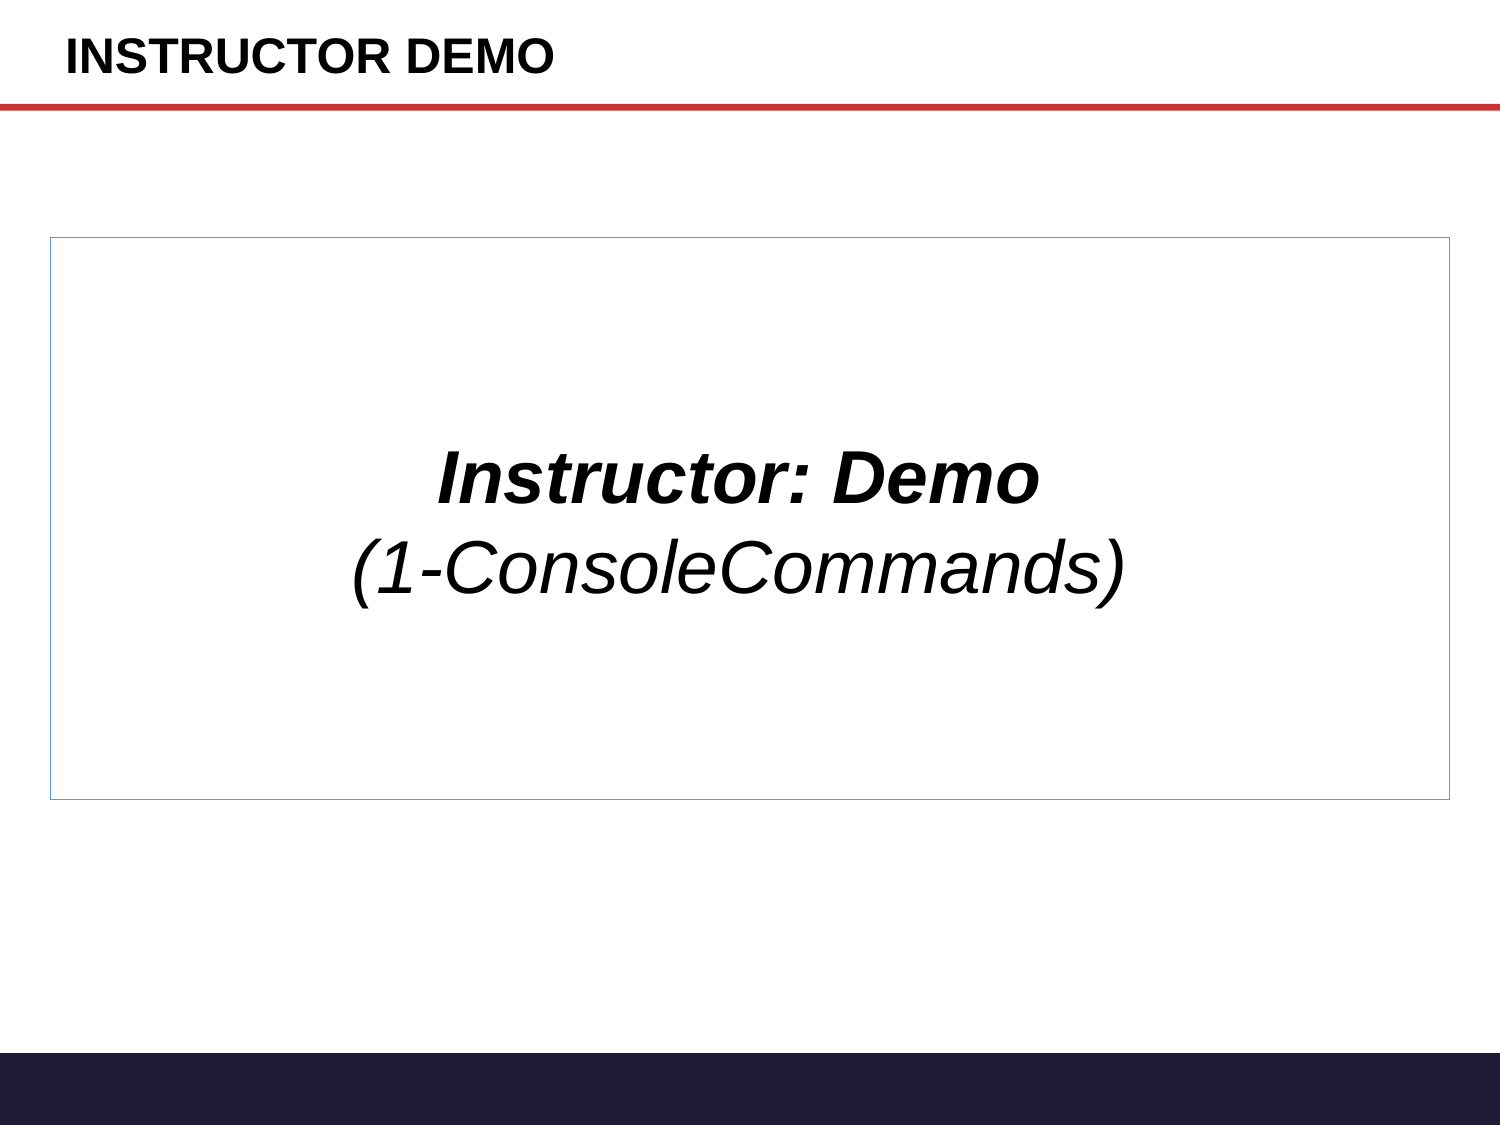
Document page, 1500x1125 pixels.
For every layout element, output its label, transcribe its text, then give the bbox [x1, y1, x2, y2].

text_box Instructor: Demo (1-ConsoleCommands) [50, 237, 1450, 800]
title INSTRUCTOR DEMO [50, 0, 948, 108]
